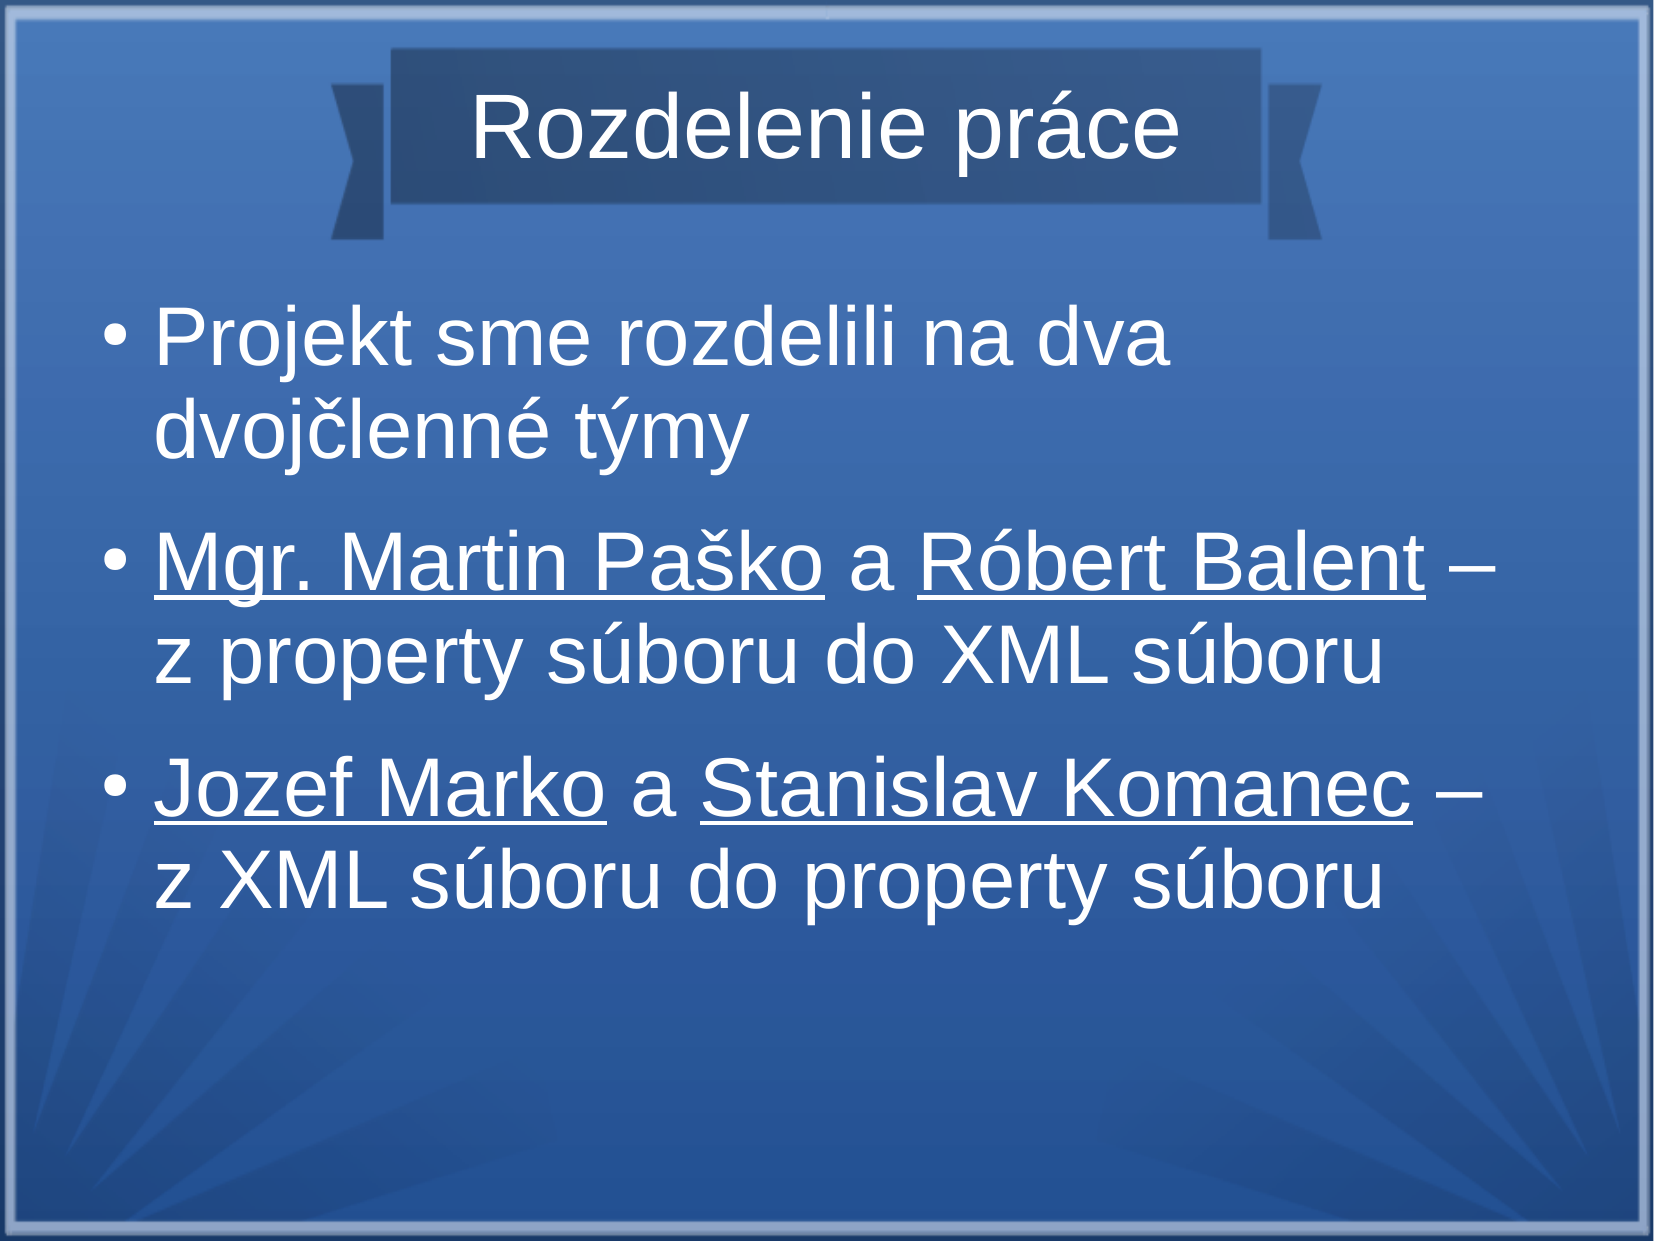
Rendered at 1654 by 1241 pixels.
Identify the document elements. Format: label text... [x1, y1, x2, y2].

list Projekt sme rozdelili na dva dvojčlenné týmy Mgr. Martin Paško a Róbert Balent – z property súboru do XML súboru Jozef Marko a Stanislav Komanec – z XML súboru do property súboru [82, 290, 1538, 1241]
title Rozdelenie práce [389, 49, 1264, 205]
picture [0, 0, 1654, 1241]
